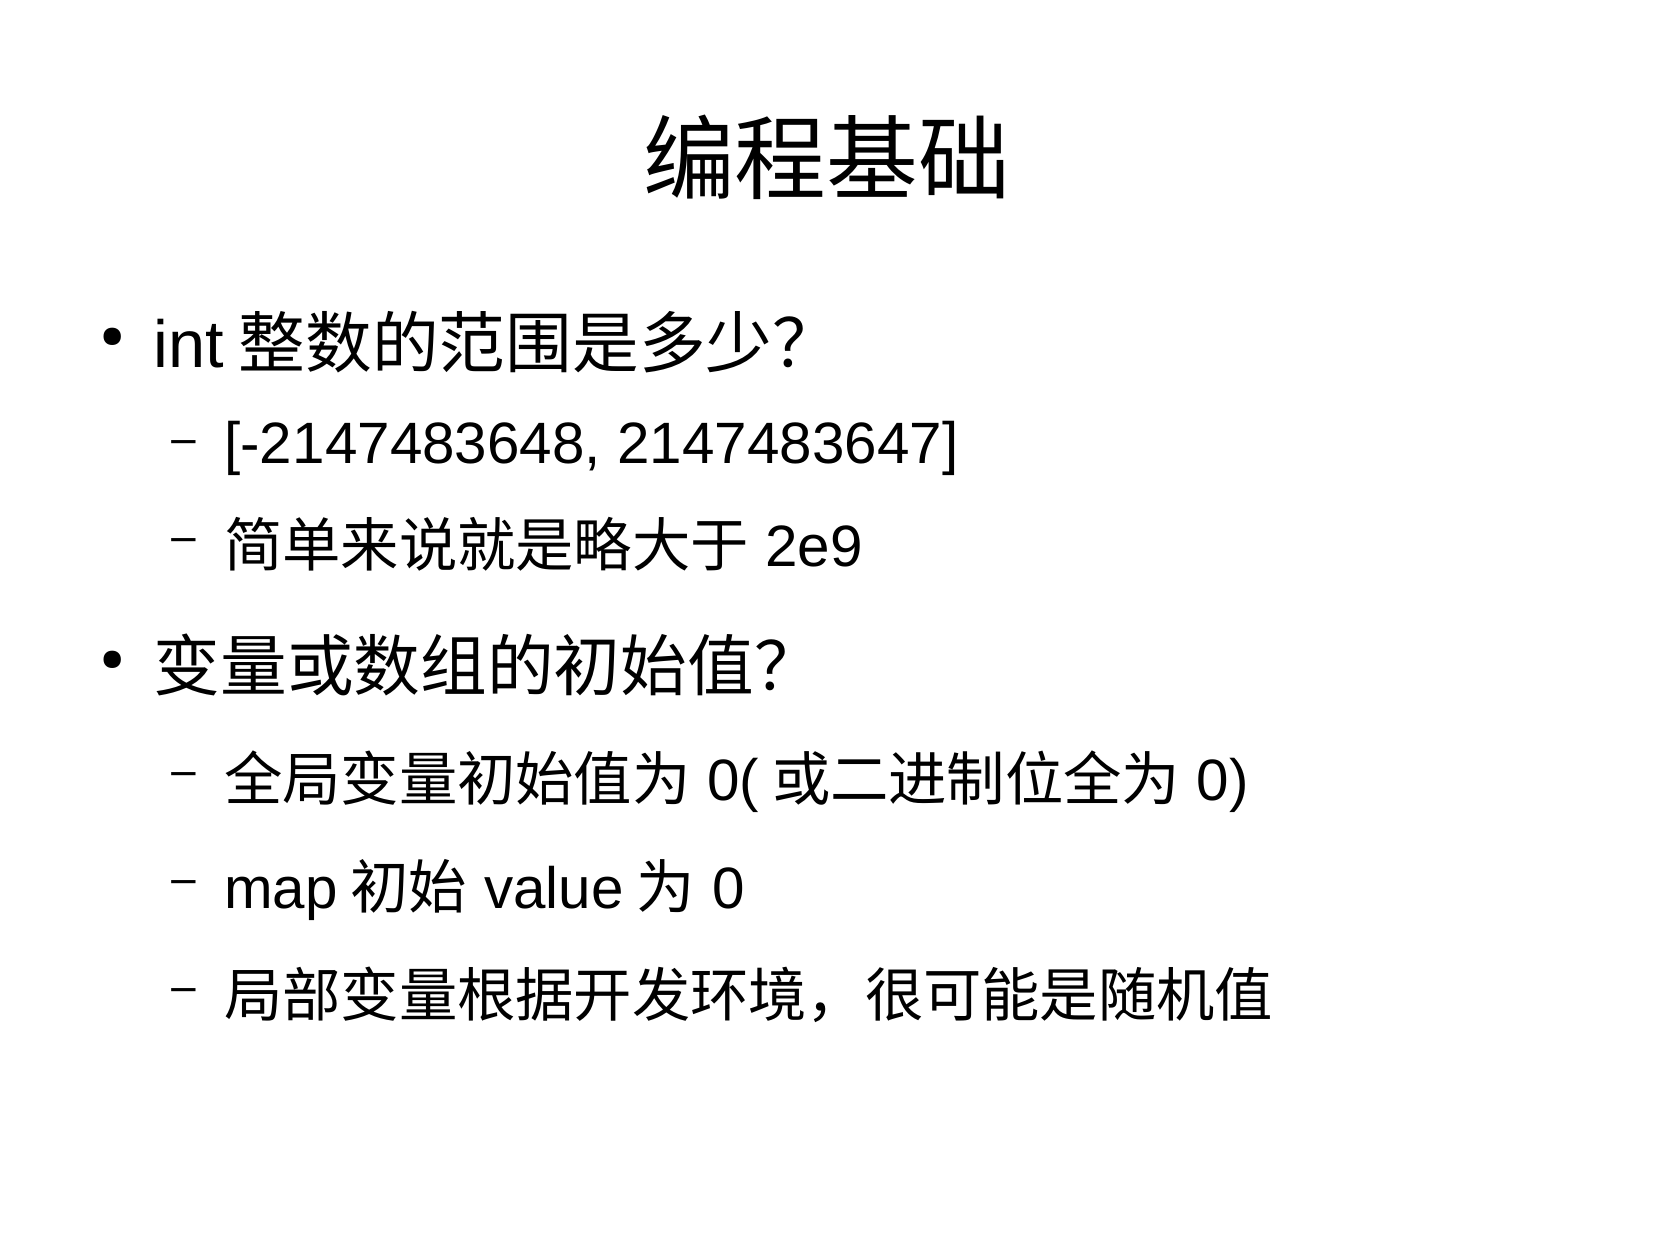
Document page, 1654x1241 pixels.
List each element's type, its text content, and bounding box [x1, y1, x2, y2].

list int整数的范围是多少？ [-2147483648, 2147483647] 简单来说就是略大于2e9 变量或数组的初始值？ 全局变量初始值为0(或二进制位全为0) map初始value为0 局部变量根据开发环境，很可能是随机值 [82, 290, 1571, 1134]
title 编程基础 [82, 49, 1571, 257]
